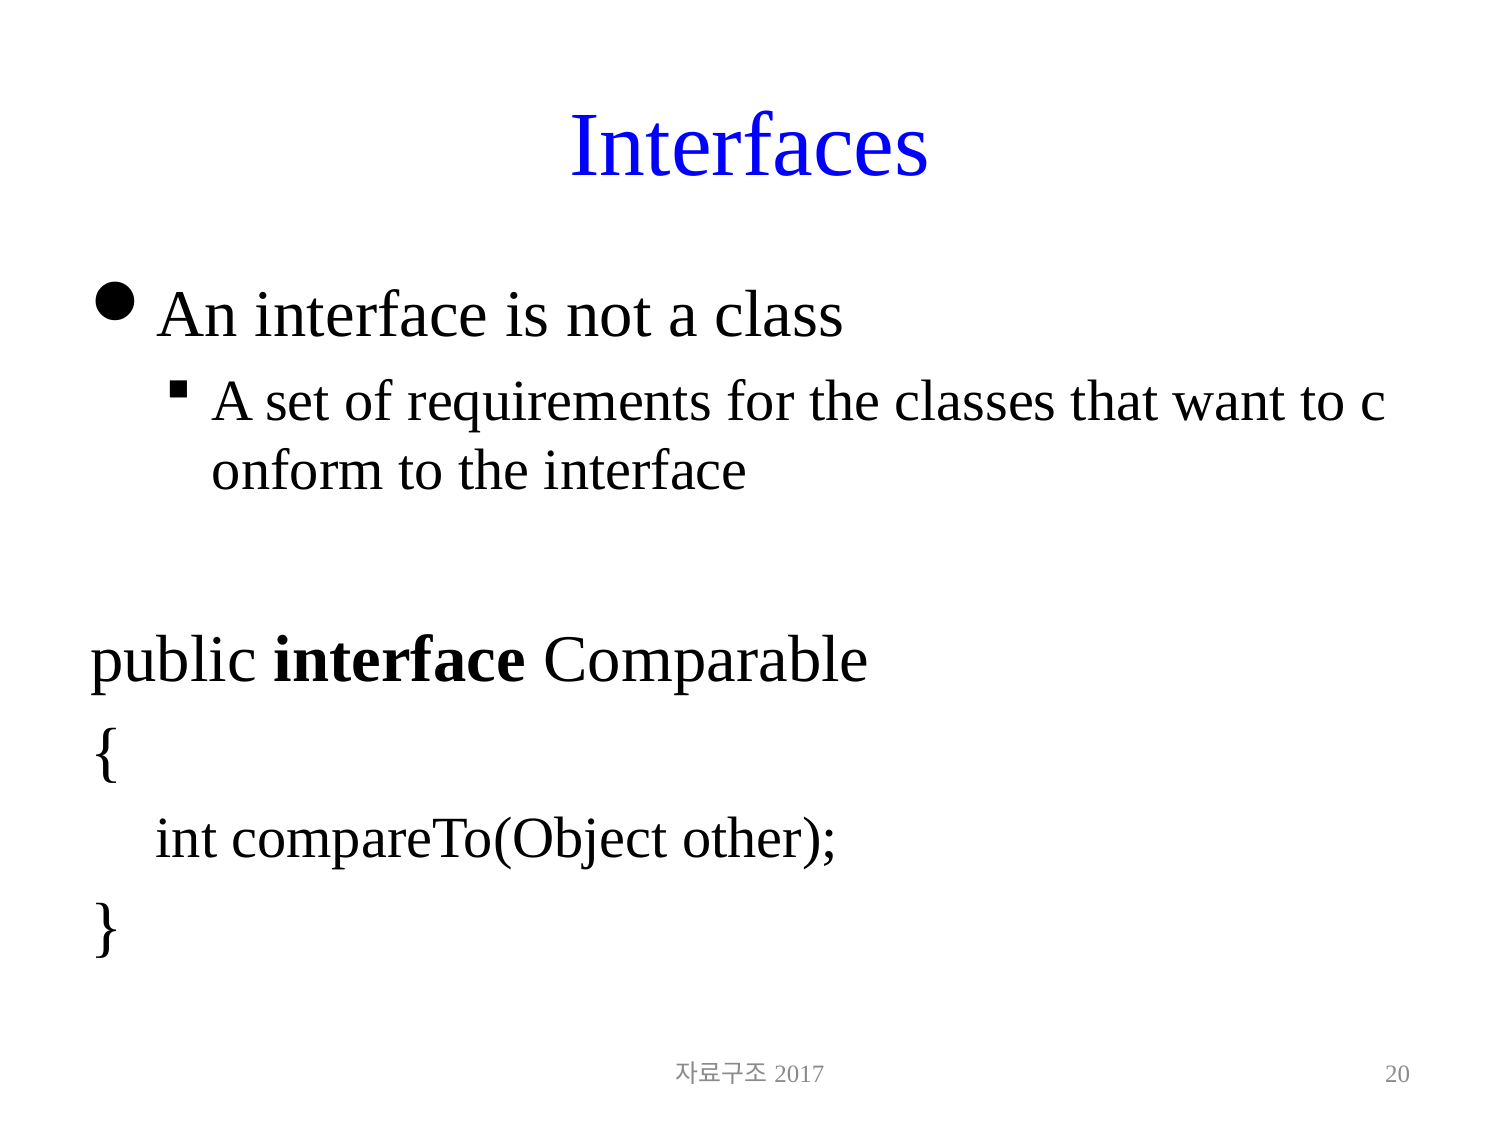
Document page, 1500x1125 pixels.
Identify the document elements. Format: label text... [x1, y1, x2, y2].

footer 자료구조 2017 [512, 1042, 988, 1103]
title Interfaces [75, 45, 1425, 233]
list An interface is not a class A set of requirements for the classes that want to conform to the interface public interface Comparable { int compareTo(Object other); } [75, 262, 1425, 1005]
slide_number <숫자> [1074, 1042, 1425, 1103]
